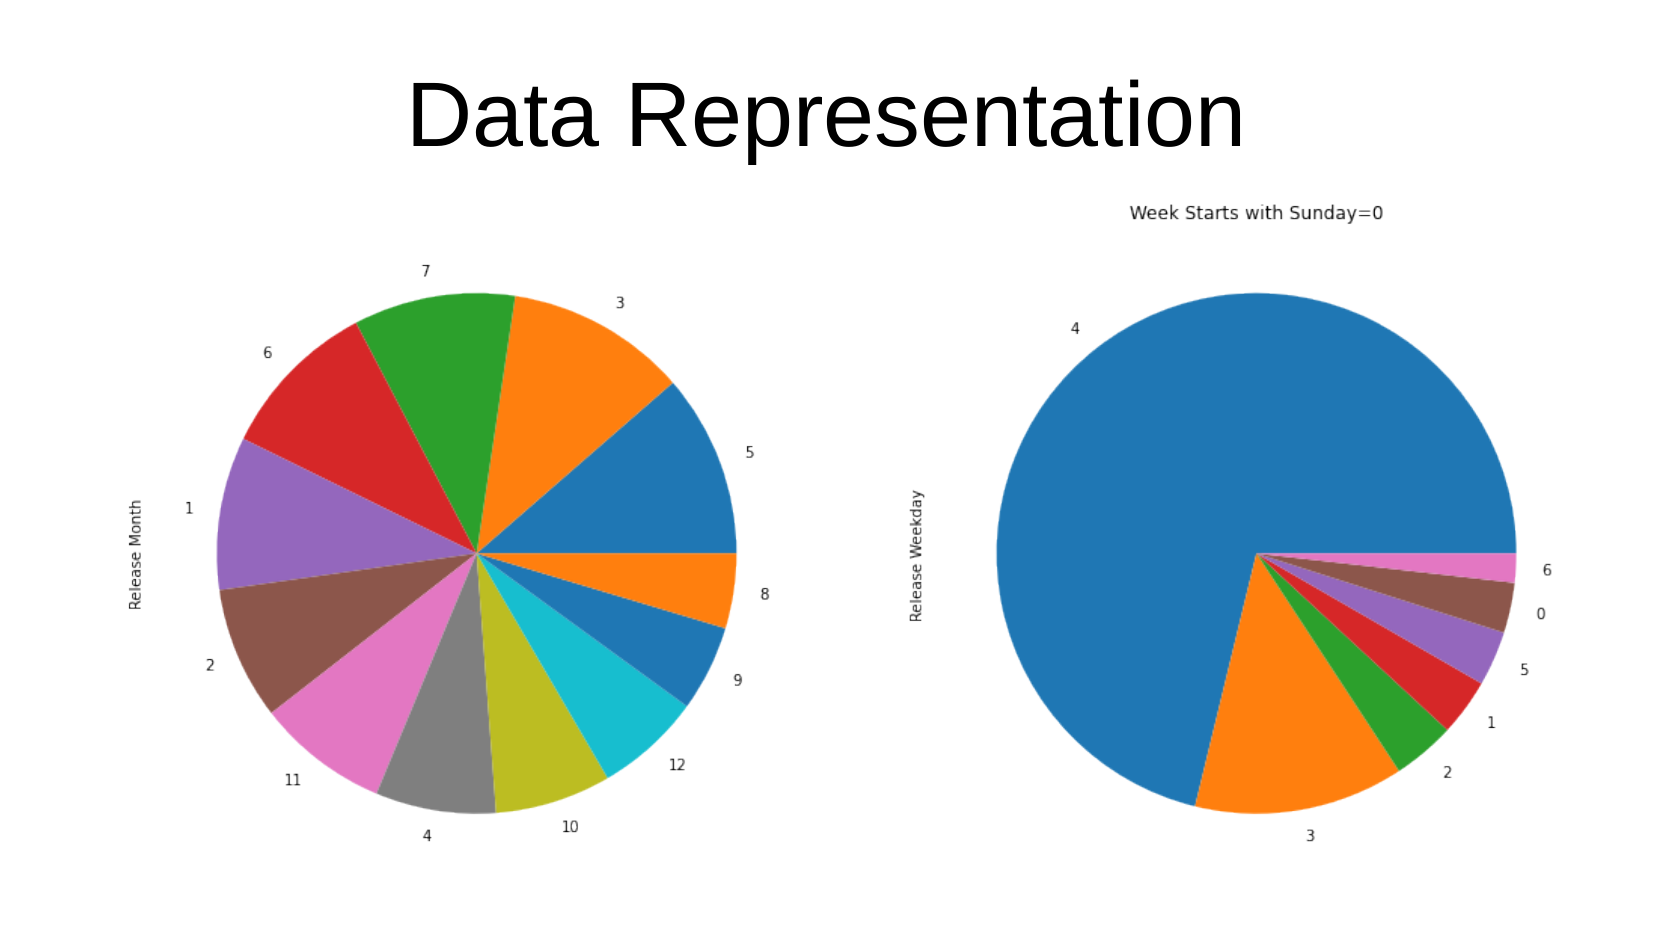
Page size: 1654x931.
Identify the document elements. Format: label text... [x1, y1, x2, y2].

picture [120, 194, 1591, 890]
title Data Representation [82, 37, 1571, 193]
